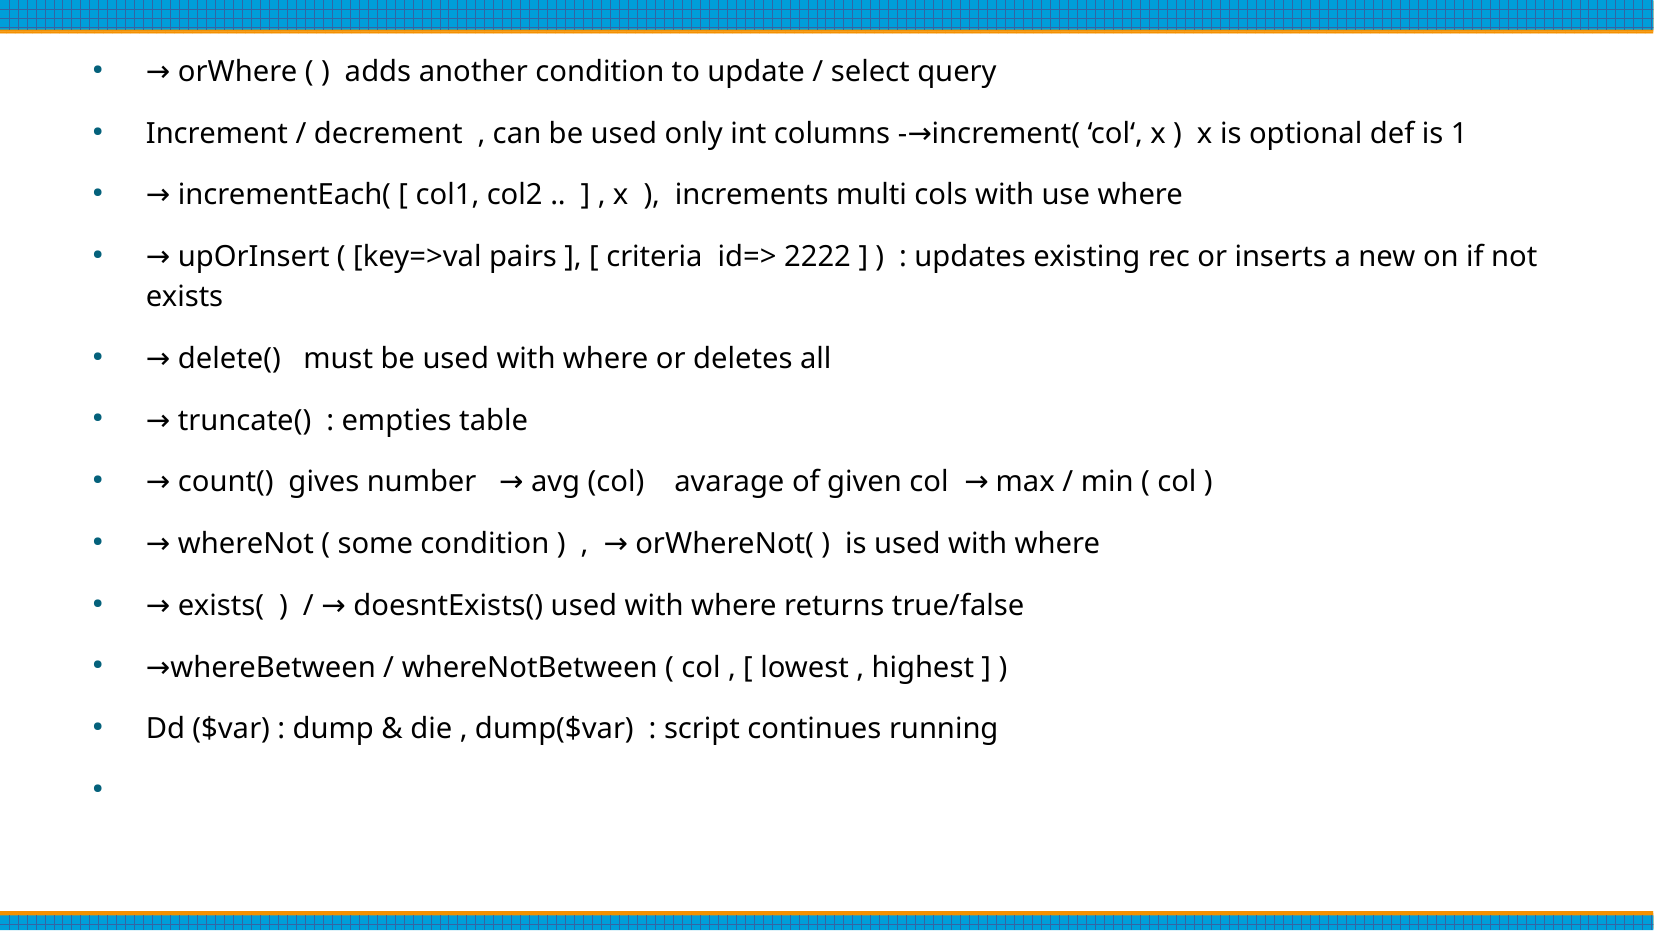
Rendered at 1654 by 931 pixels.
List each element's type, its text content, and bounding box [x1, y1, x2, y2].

list → orWhere ( ) adds another condition to update / select query Increment / decrement , can be used only int columns -→increment( ‘col‘, x ) x is optional def is 1 → incrementEach( [ col1, col2 .. ] , x ), increments multi cols with use where → upOrInsert ( [key=>val pairs ], [ criteria id=> 2222 ] ) : updates existing rec or inserts a new on if not exists → delete() must be used with where or deletes all → truncate() : empties table → count() gives number → avg (col) avarage of given col → max / min ( col ) → whereNot ( some condition ) , → orWhereNot( ) is used with where → exists( ) / → doesntExists() used with where returns true/false →whereBetween / whereNotBetween ( col , [ lowest , highest ] ) Dd ($var) : dump & die , dump($var) : script continues running [75, 50, 1556, 931]
